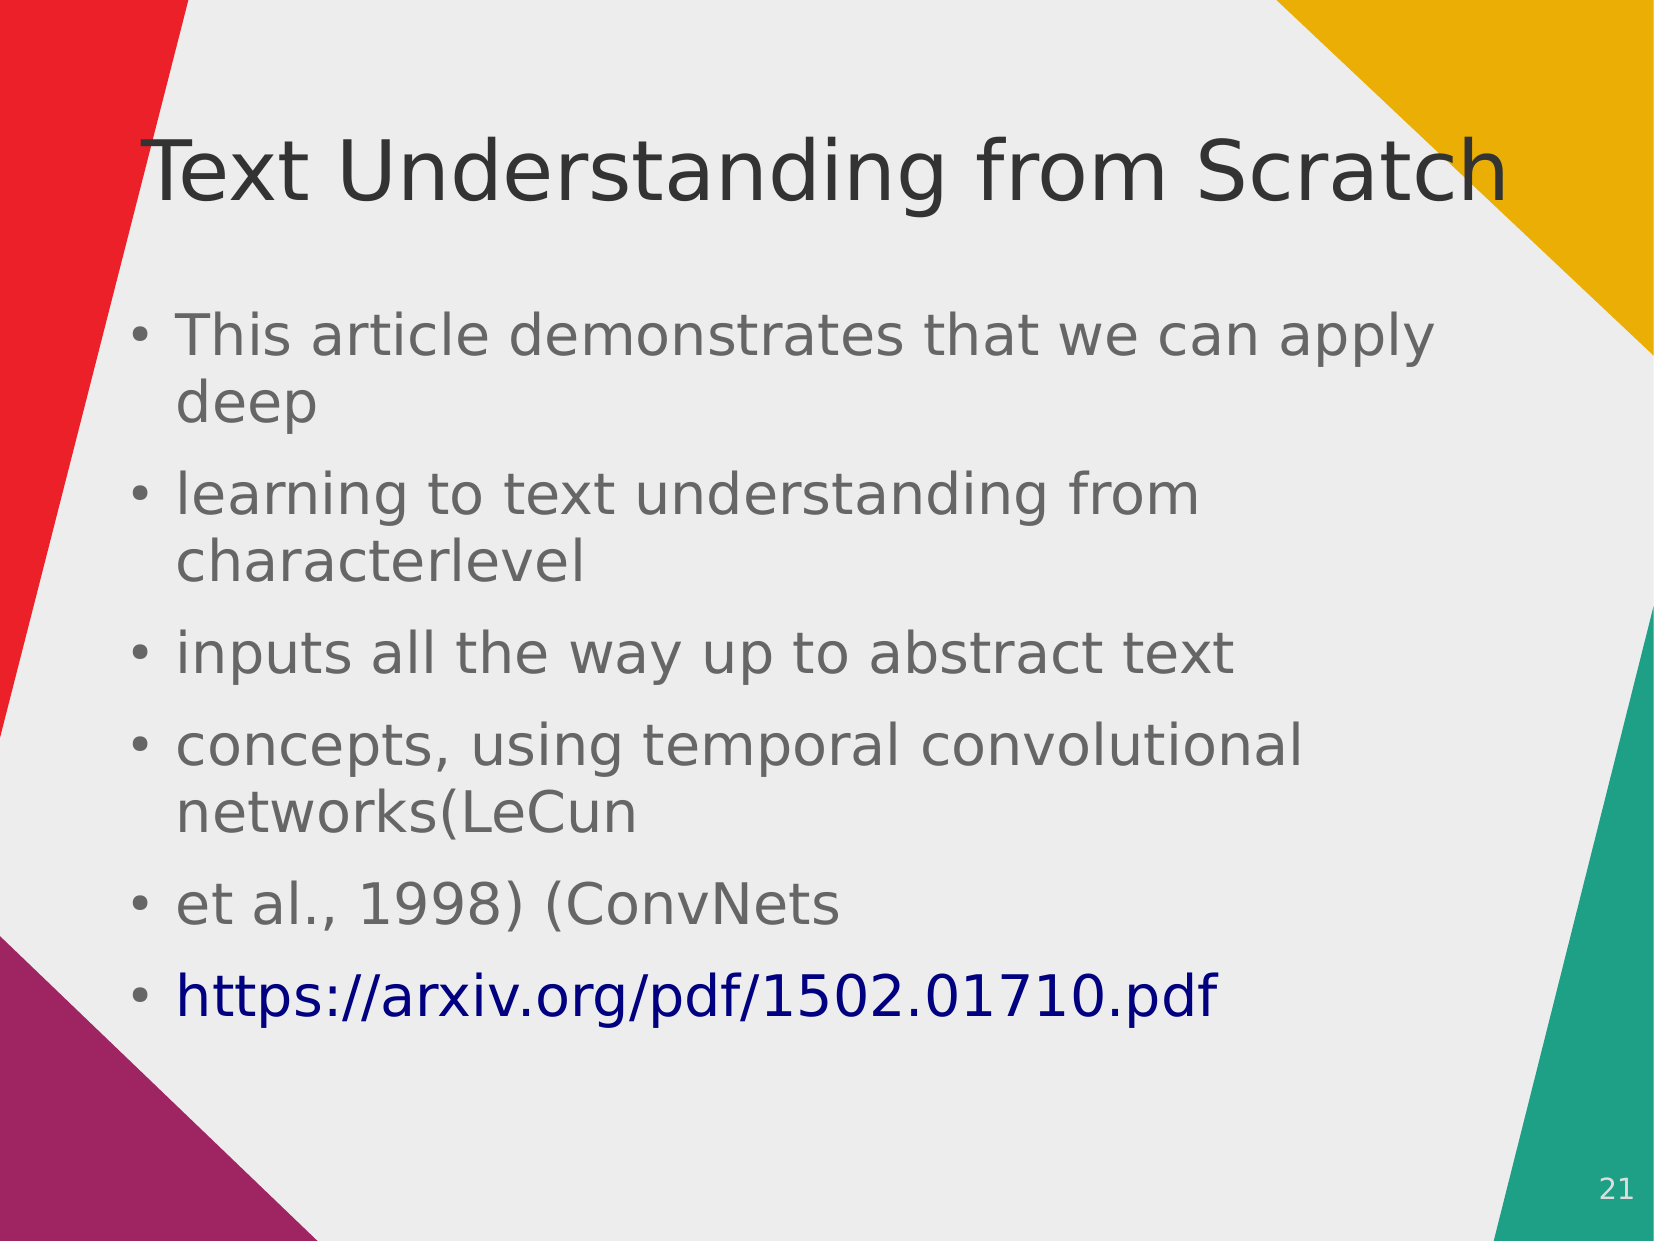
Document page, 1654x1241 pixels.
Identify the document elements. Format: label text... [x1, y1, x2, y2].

list This article demonstrates that we can apply deep learning to text understanding from characterlevel inputs all the way up to abstract text concepts, using temporal convolutional networks(LeCun et al., 1998) (ConvNets https://arxiv.org/pdf/1502.01710.pdf [114, 302, 1539, 1033]
title Text Understanding from Scratch [114, 73, 1539, 271]
